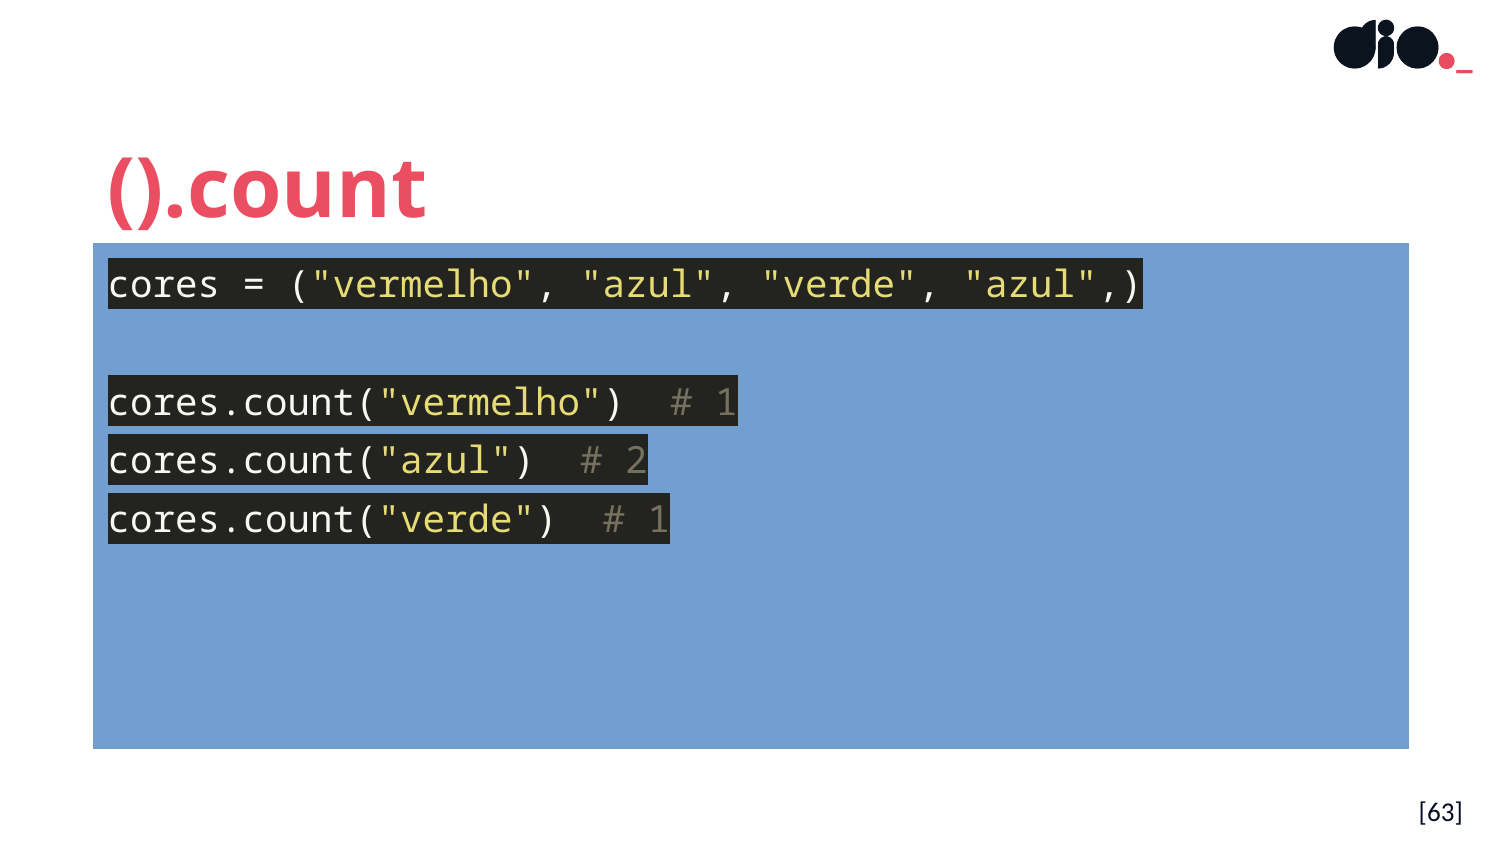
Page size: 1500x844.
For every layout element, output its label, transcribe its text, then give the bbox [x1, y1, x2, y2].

text_box ().count [92, 104, 1408, 243]
table_header cores = ("vermelho", "azul", "verde", "azul",) cores.count("vermelho") # 1 cores.count("azul") # 2 cores.count("verde") # 1 [93, 243, 1409, 749]
text_box [] [1403, 779, 1494, 844]
